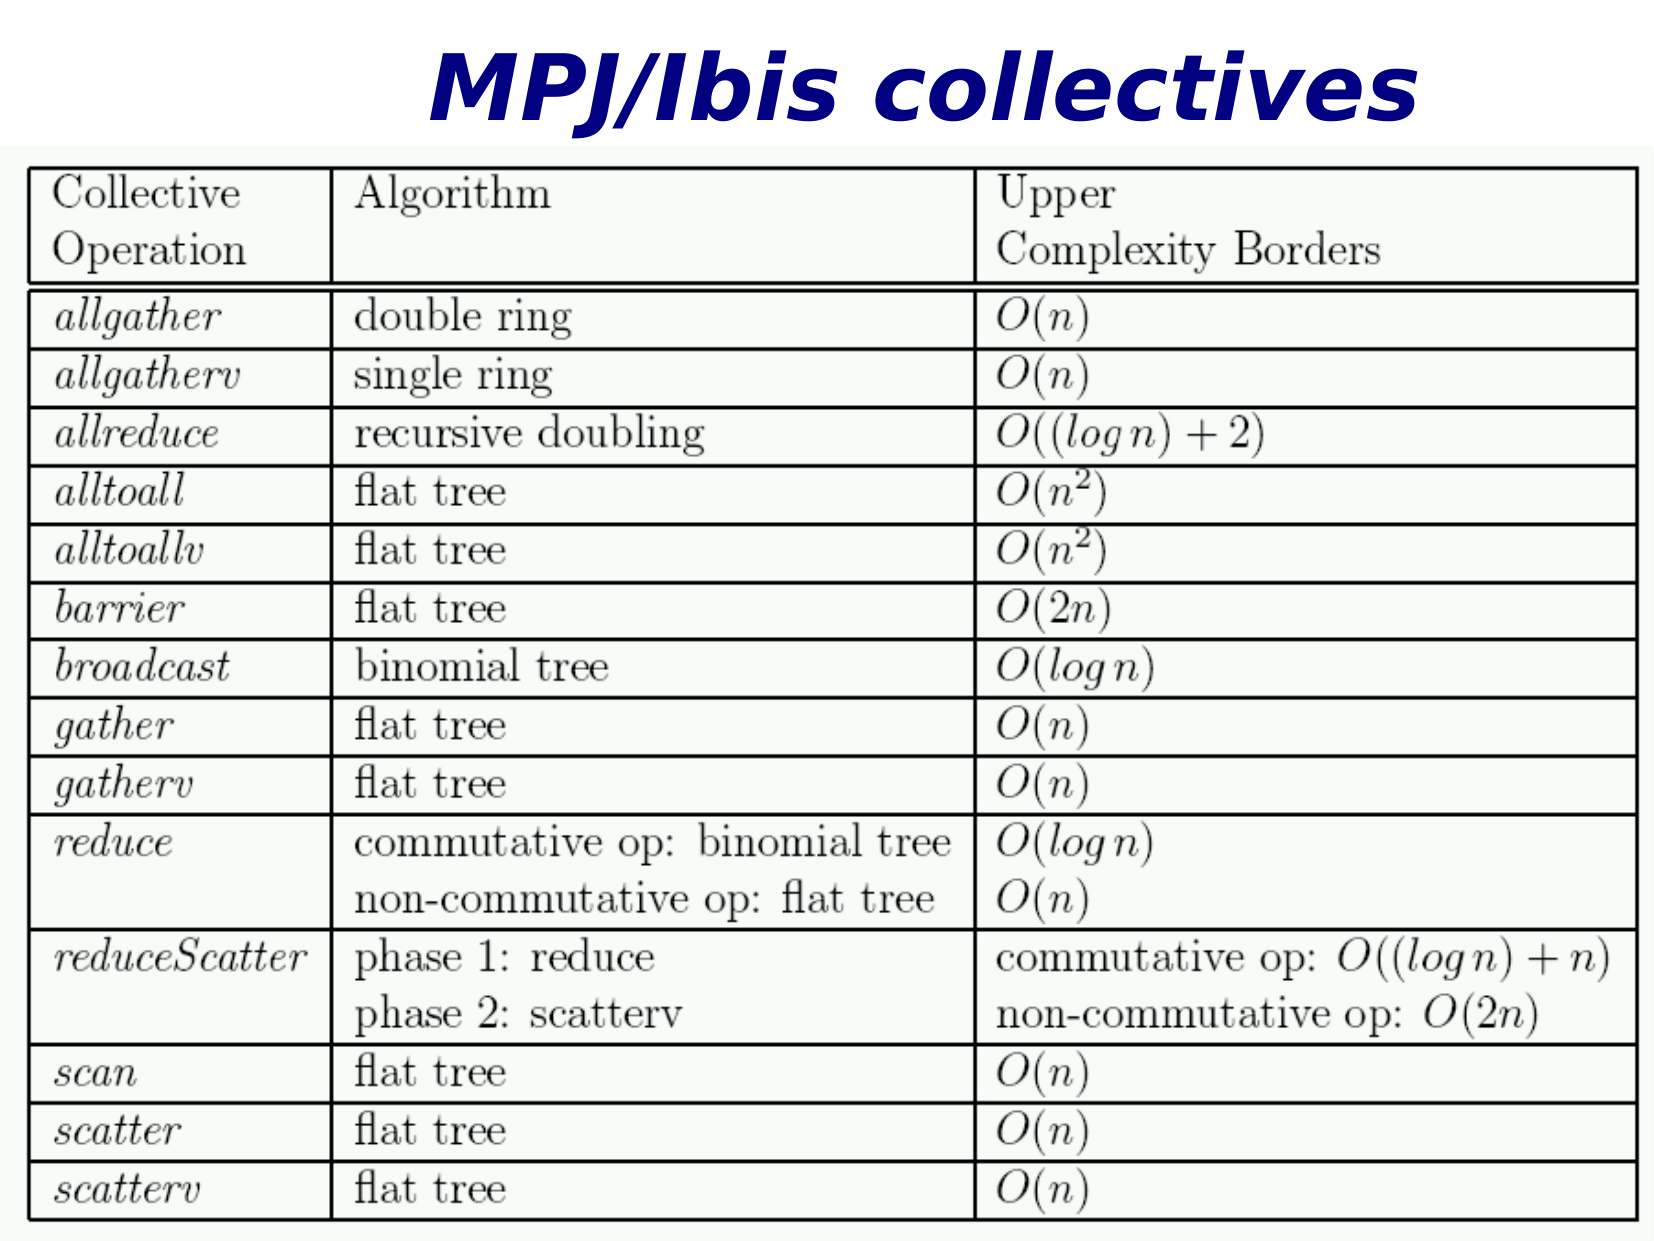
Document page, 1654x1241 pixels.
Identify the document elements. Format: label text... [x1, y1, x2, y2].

picture [0, 0, 1654, 1241]
title MPJ/Ibis collectives [282, 20, 1569, 146]
